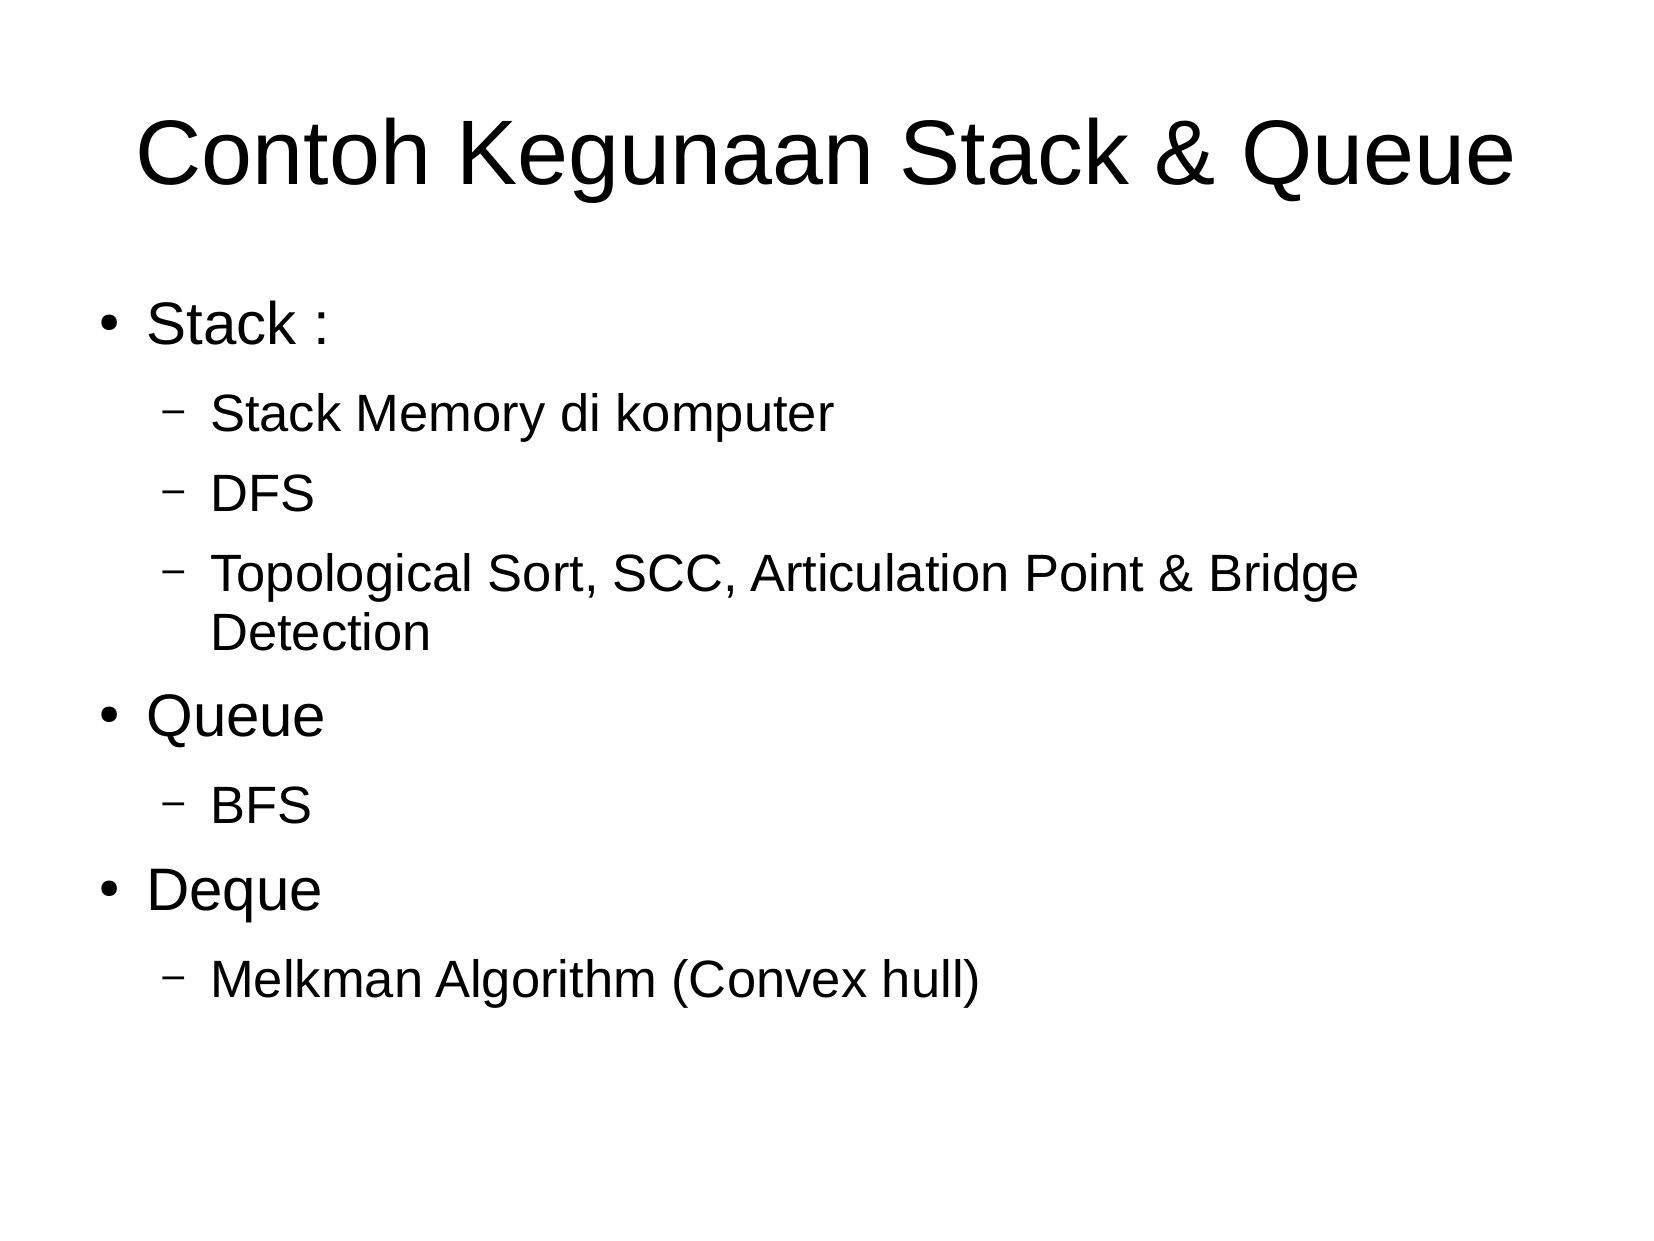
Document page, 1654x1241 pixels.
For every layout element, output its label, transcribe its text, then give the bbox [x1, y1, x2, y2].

title Contoh Kegunaan Stack & Queue [82, 49, 1571, 257]
list Stack : Stack Memory di komputer DFS Topological Sort, SCC, Articulation Point & Bridge Detection Queue BFS Deque Melkman Algorithm (Convex hull) [82, 290, 1571, 1010]
